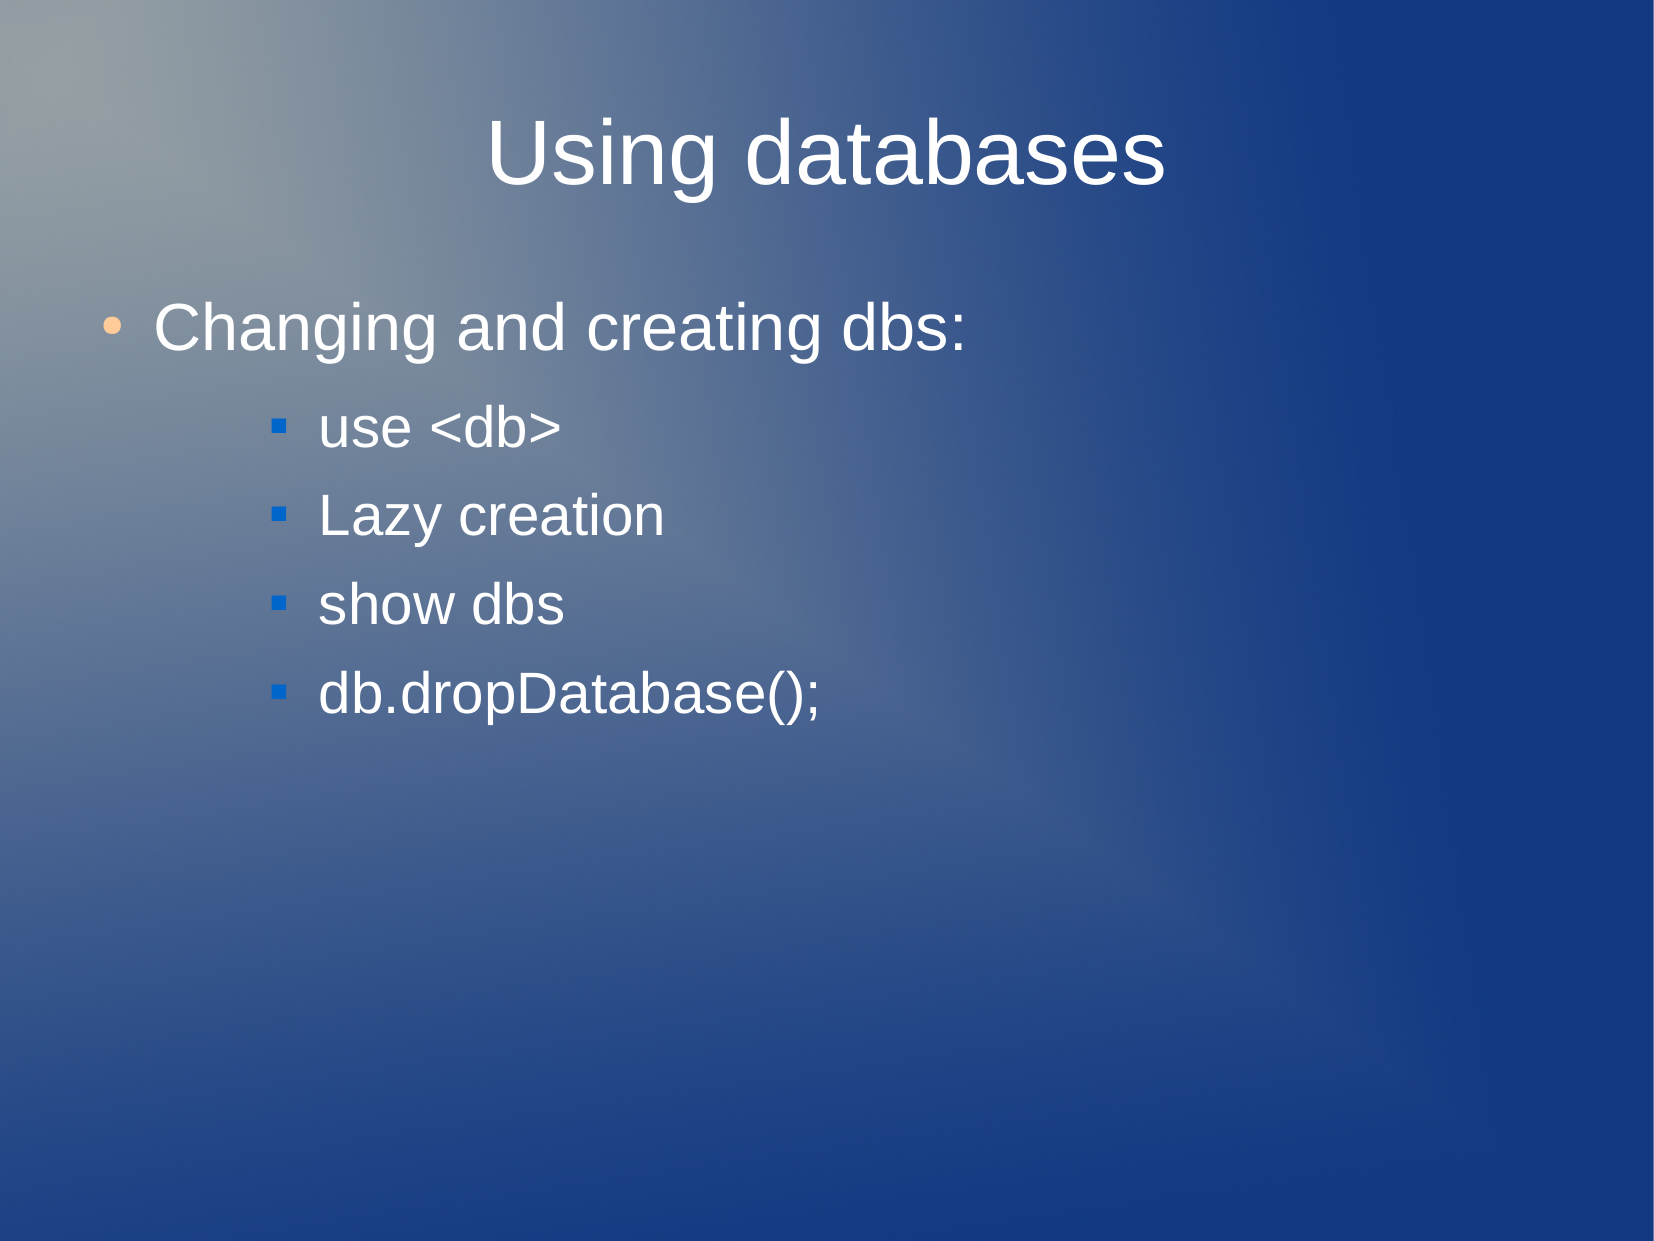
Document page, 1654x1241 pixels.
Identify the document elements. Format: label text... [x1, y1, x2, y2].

list Changing and creating dbs: use <db> Lazy creation show dbs db.dropDatabase(); [82, 290, 1571, 1109]
title Using databases [82, 49, 1571, 257]
picture [0, 0, 1654, 1241]
